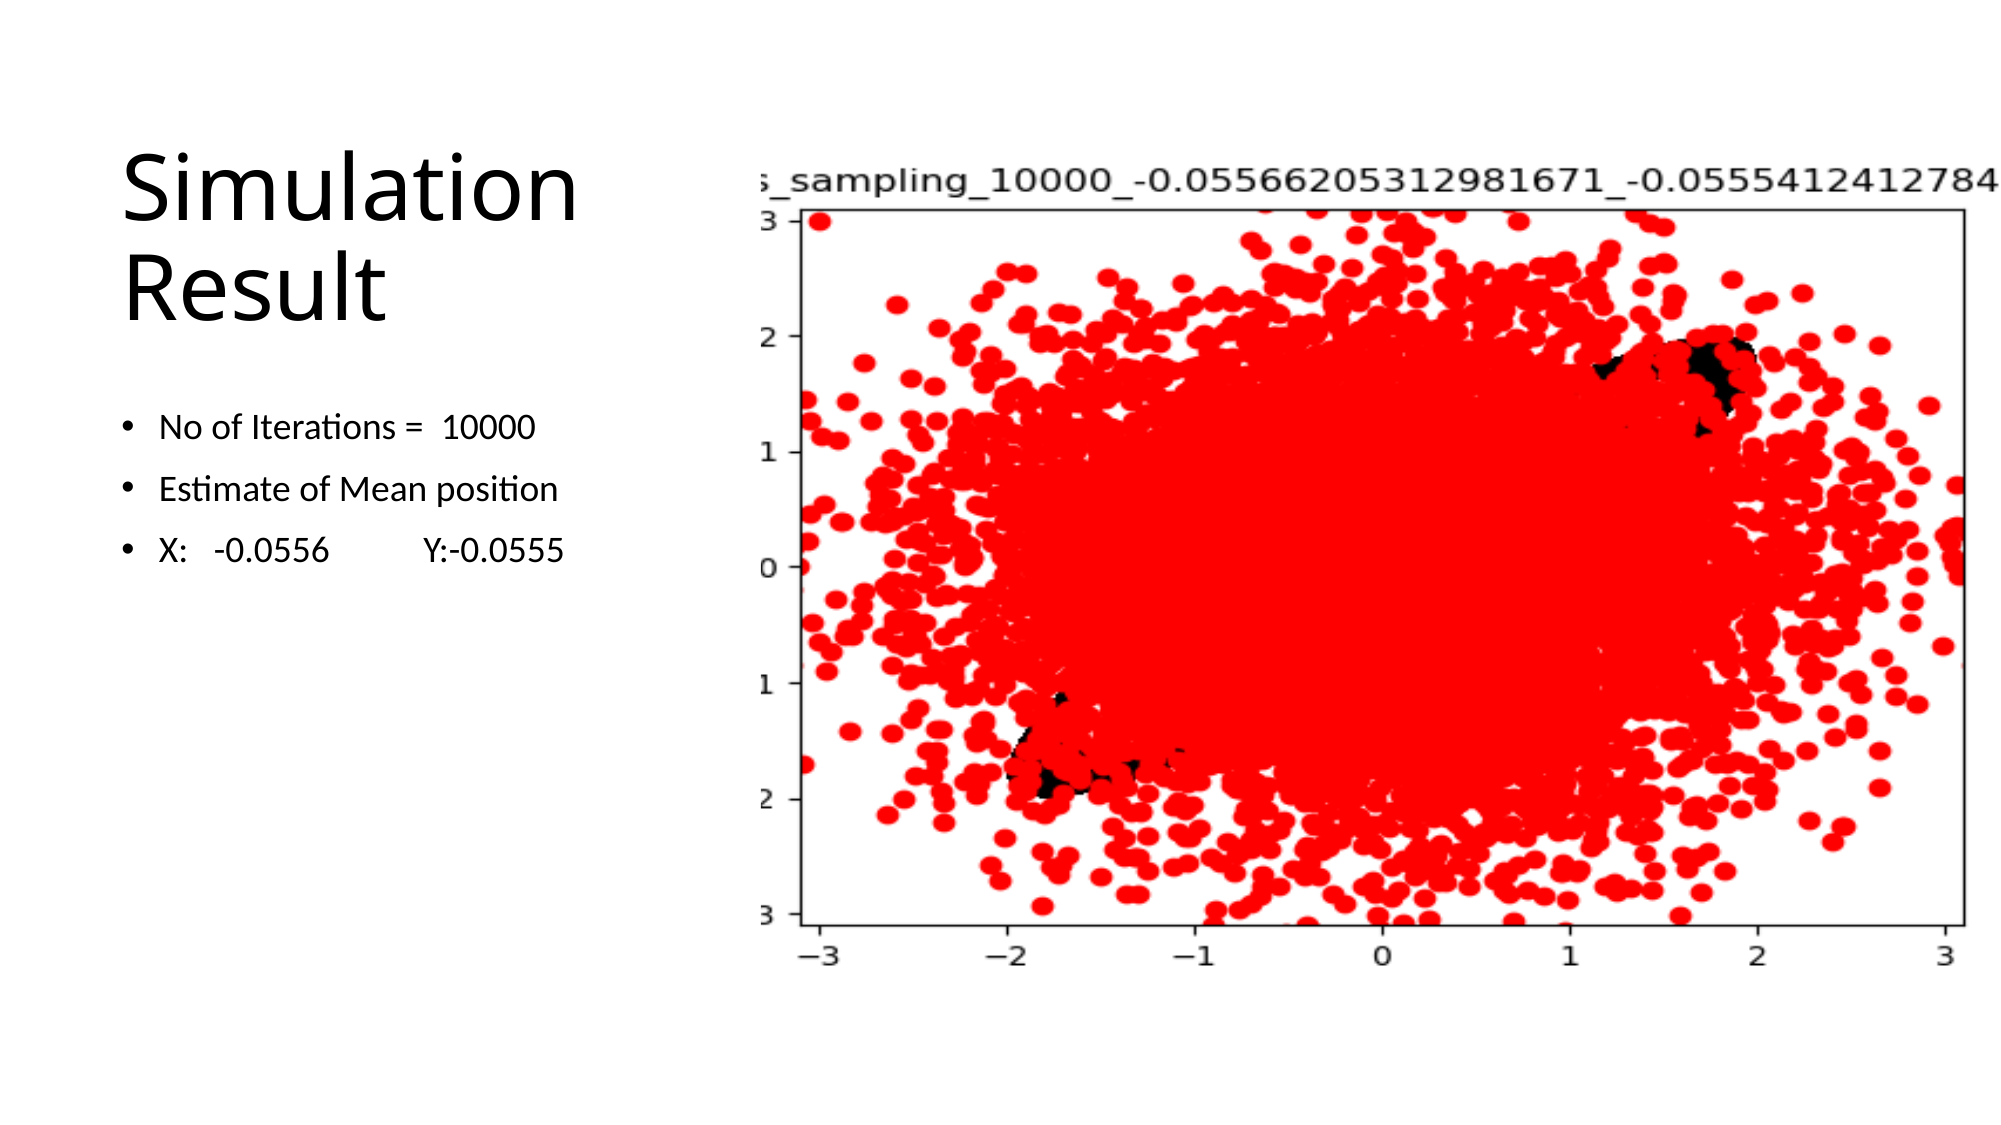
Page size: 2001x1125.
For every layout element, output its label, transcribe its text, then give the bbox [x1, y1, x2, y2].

list No of Iterations = 10000 Estimate of Mean position X: -0.0556 Y:-0.0555 [106, 399, 706, 1021]
title Simulation Result [106, 103, 706, 379]
picture [760, 97, 2000, 1028]
